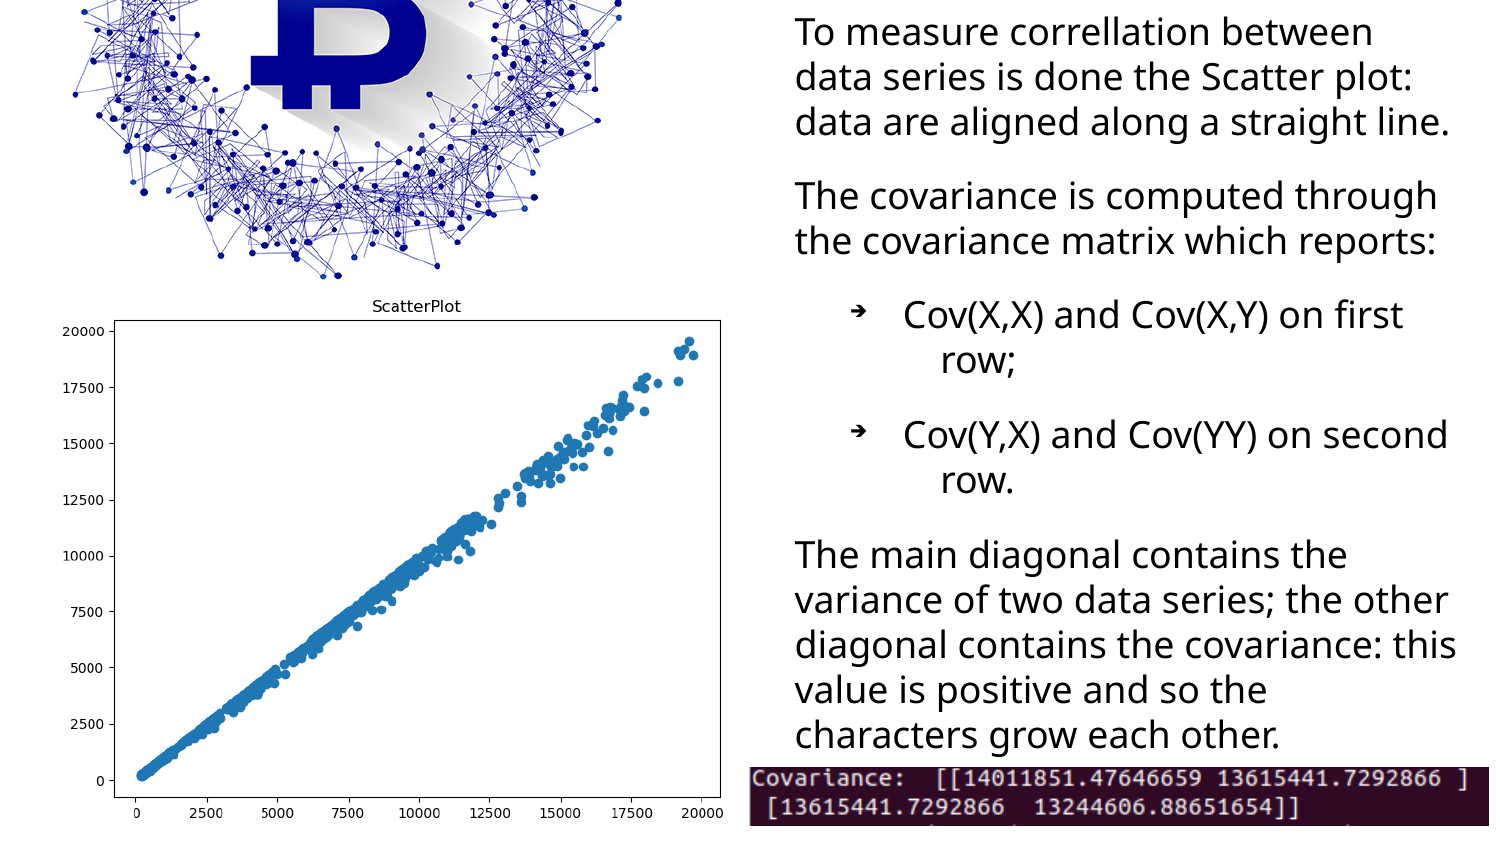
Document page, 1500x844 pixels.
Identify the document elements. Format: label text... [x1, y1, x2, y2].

picture [0, 0, 1500, 844]
list To measure correllation between data series is done the Scatter plot: data are aligned along a straight line. The covariance is computed through the covariance matrix which reports: Cov(X,X) and Cov(X,Y) on first row; Cov(Y,X) and Cov(YY) on second row. The main diagonal contains the variance of two data series; the other diagonal contains the covariance: this value is positive and so the characters grow each other. [779, 0, 1477, 260]
